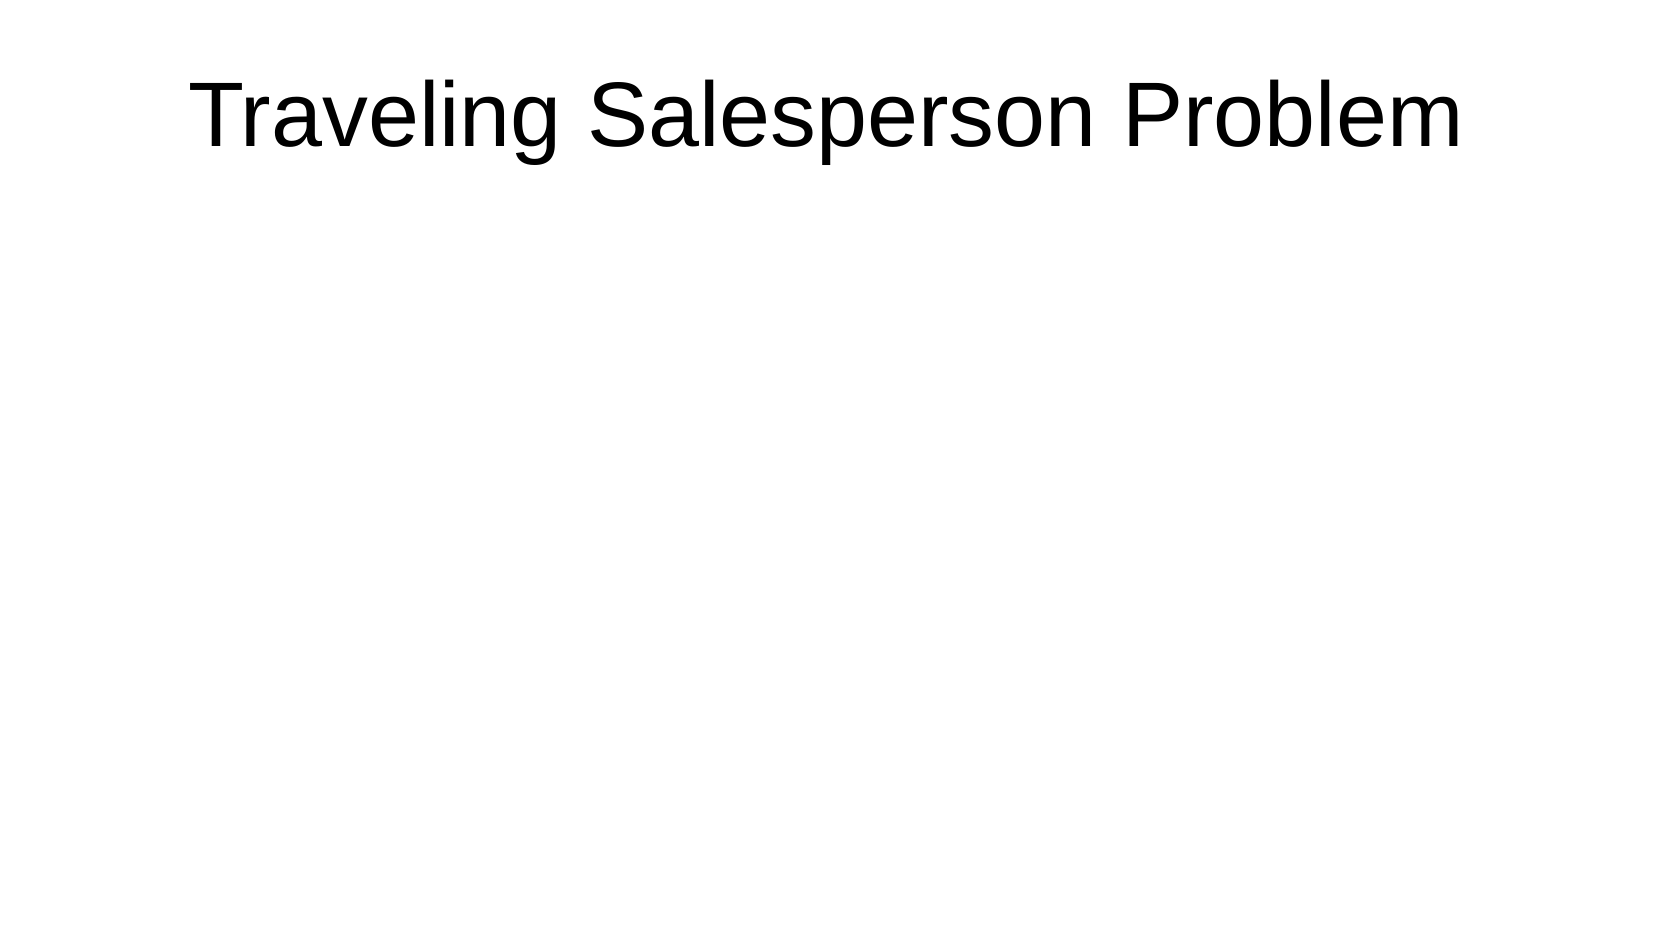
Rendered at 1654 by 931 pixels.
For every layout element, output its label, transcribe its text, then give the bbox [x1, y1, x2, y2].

title Traveling Salesperson Problem [82, 37, 1571, 193]
